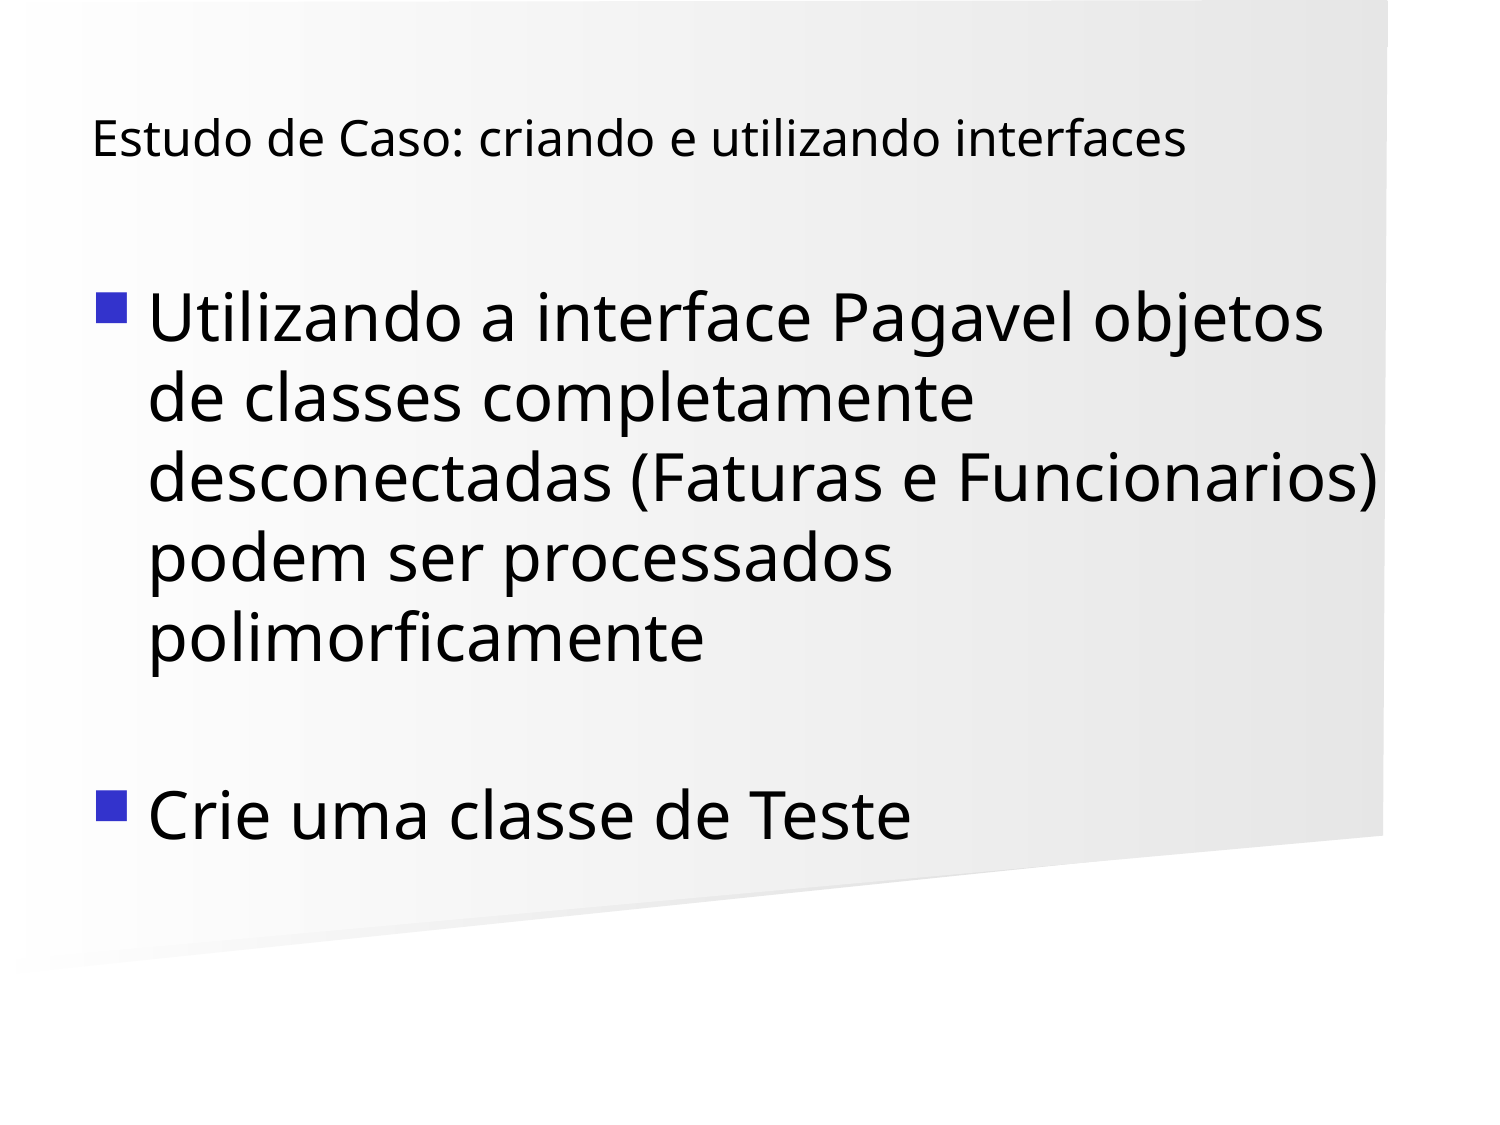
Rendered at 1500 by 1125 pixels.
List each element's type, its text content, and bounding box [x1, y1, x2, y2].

list Utilizando a interface Pagavel objetos de classes completamente desconectadas (Faturas e Funcionarios) podem ser processados polimorficamente Crie uma classe de Teste [76, 267, 1427, 1005]
title Estudo de Caso: criando e utilizando interfaces [76, 42, 1427, 231]
